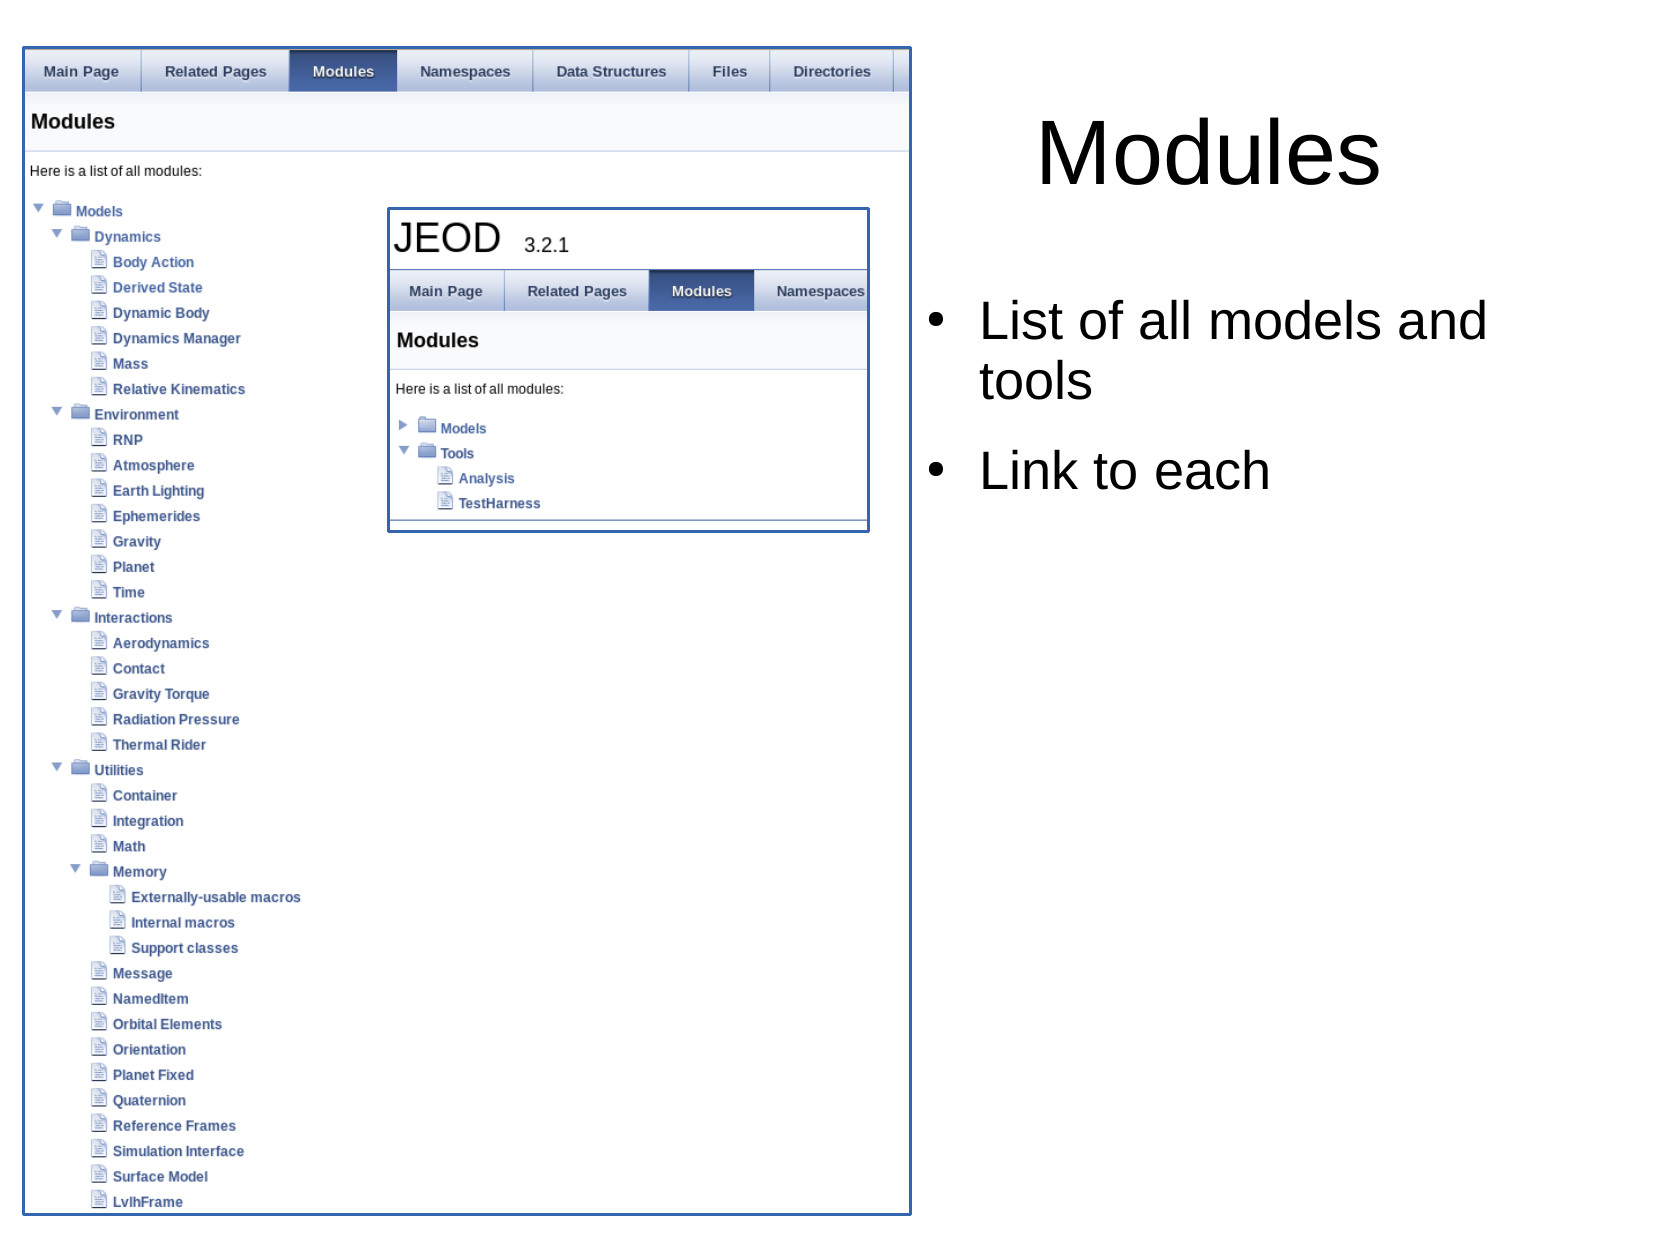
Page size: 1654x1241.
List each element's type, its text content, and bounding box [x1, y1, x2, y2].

title Modules [912, 49, 1571, 257]
picture [24, 49, 909, 1214]
list List of all models and tools Link to each [912, 290, 1571, 1010]
